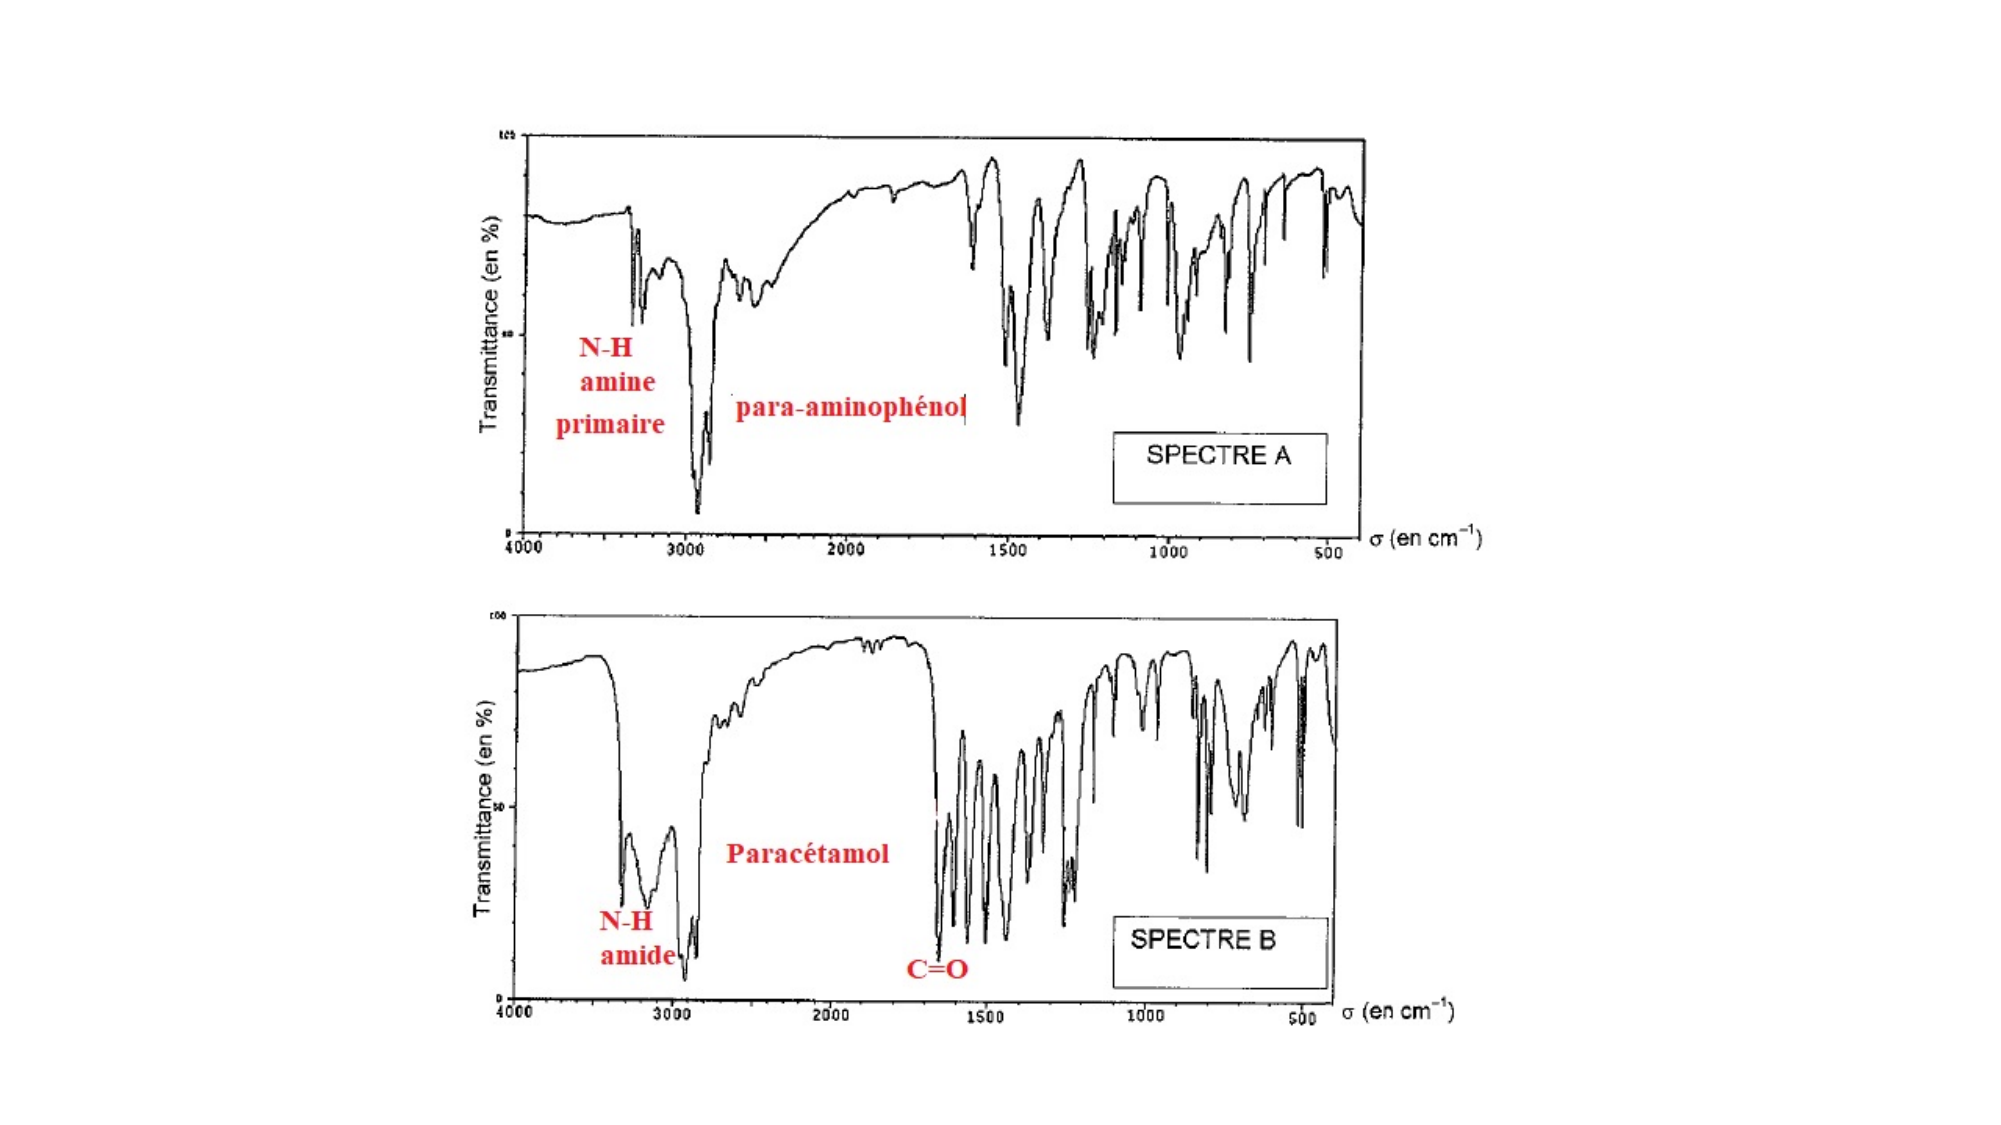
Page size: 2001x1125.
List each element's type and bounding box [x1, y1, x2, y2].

picture [453, 113, 1501, 1036]
